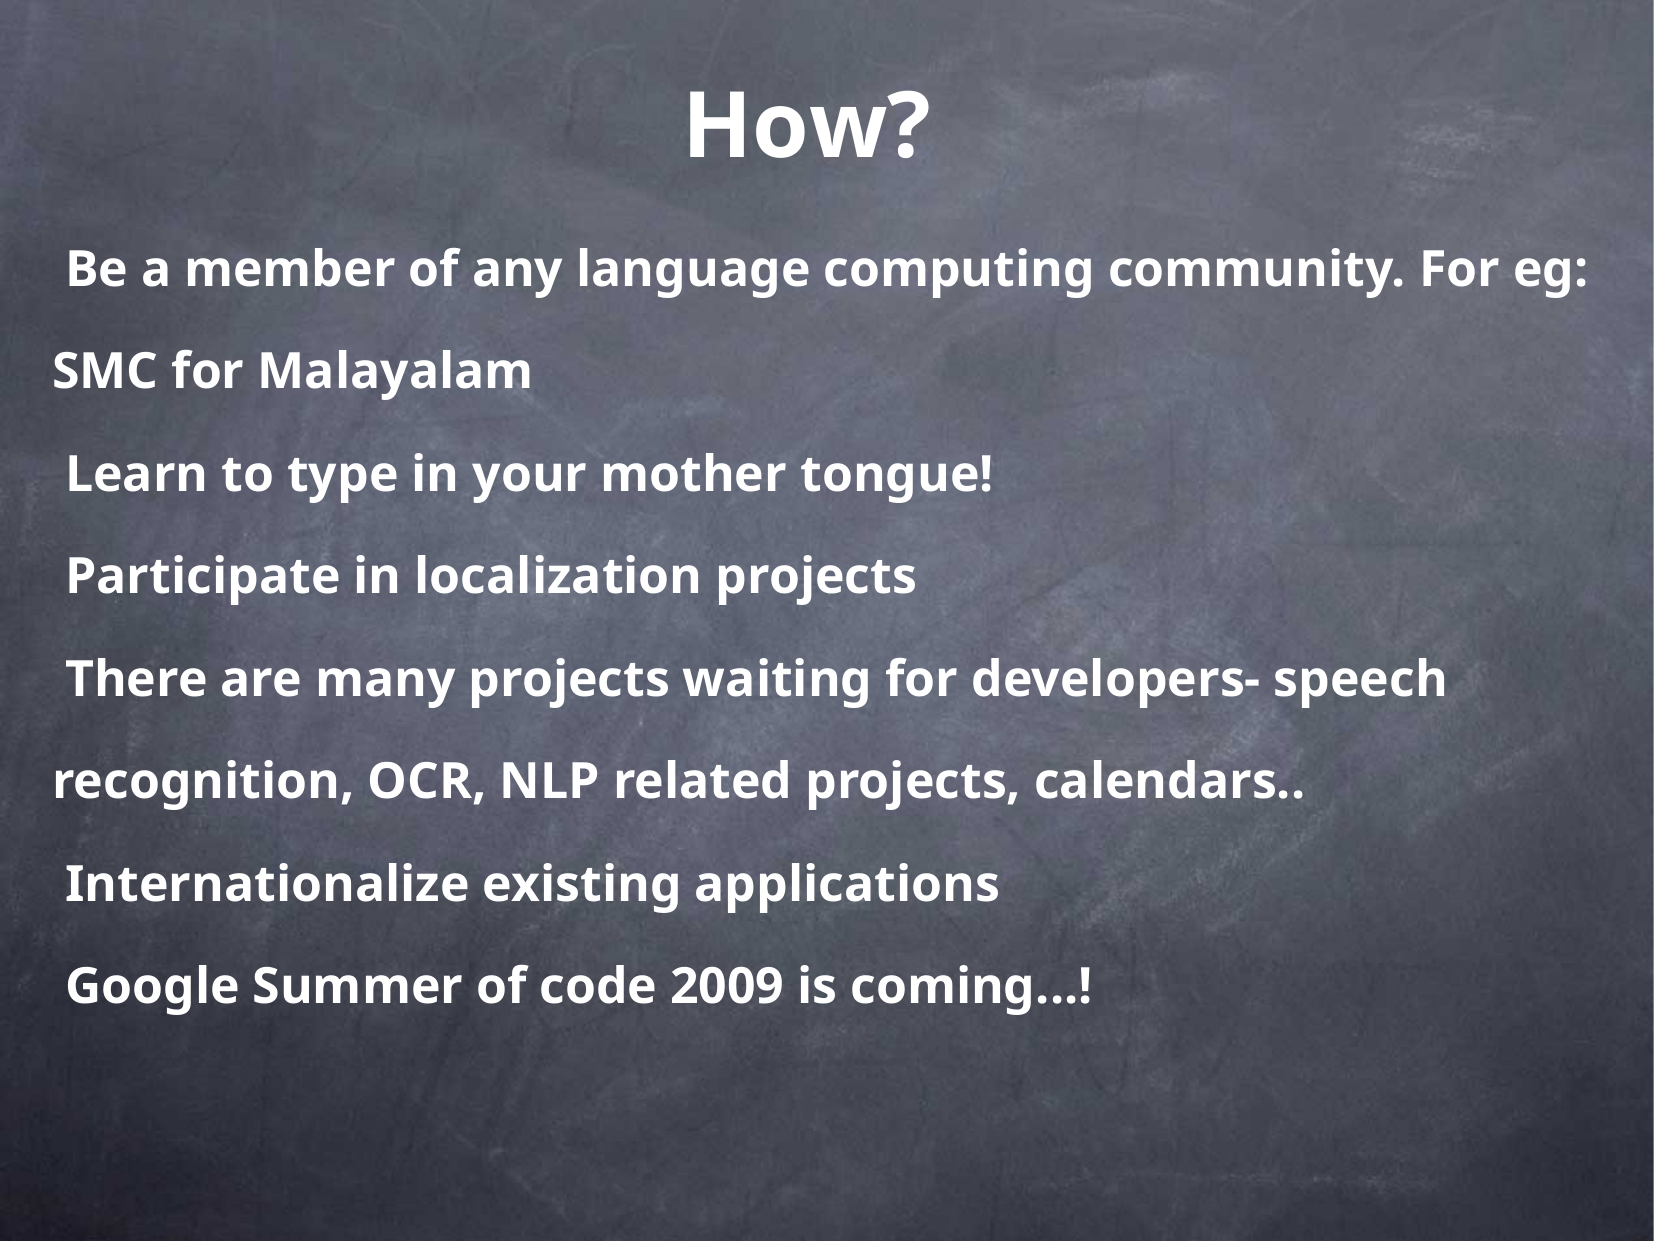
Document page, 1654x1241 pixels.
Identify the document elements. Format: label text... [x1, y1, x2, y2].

title How? [75, 56, 1564, 188]
picture [0, 0, 1654, 1241]
text_box Be a member of any language computing community. For eg: SMC for Malayalam Learn to type in your mother tongue! Participate in localization projects There are many projects waiting for developers- speech recognition, OCR, NLP related projects, calendars.. Internationalize existing applications Google Summer of code 2009 is coming...! [37, 191, 1613, 1237]
